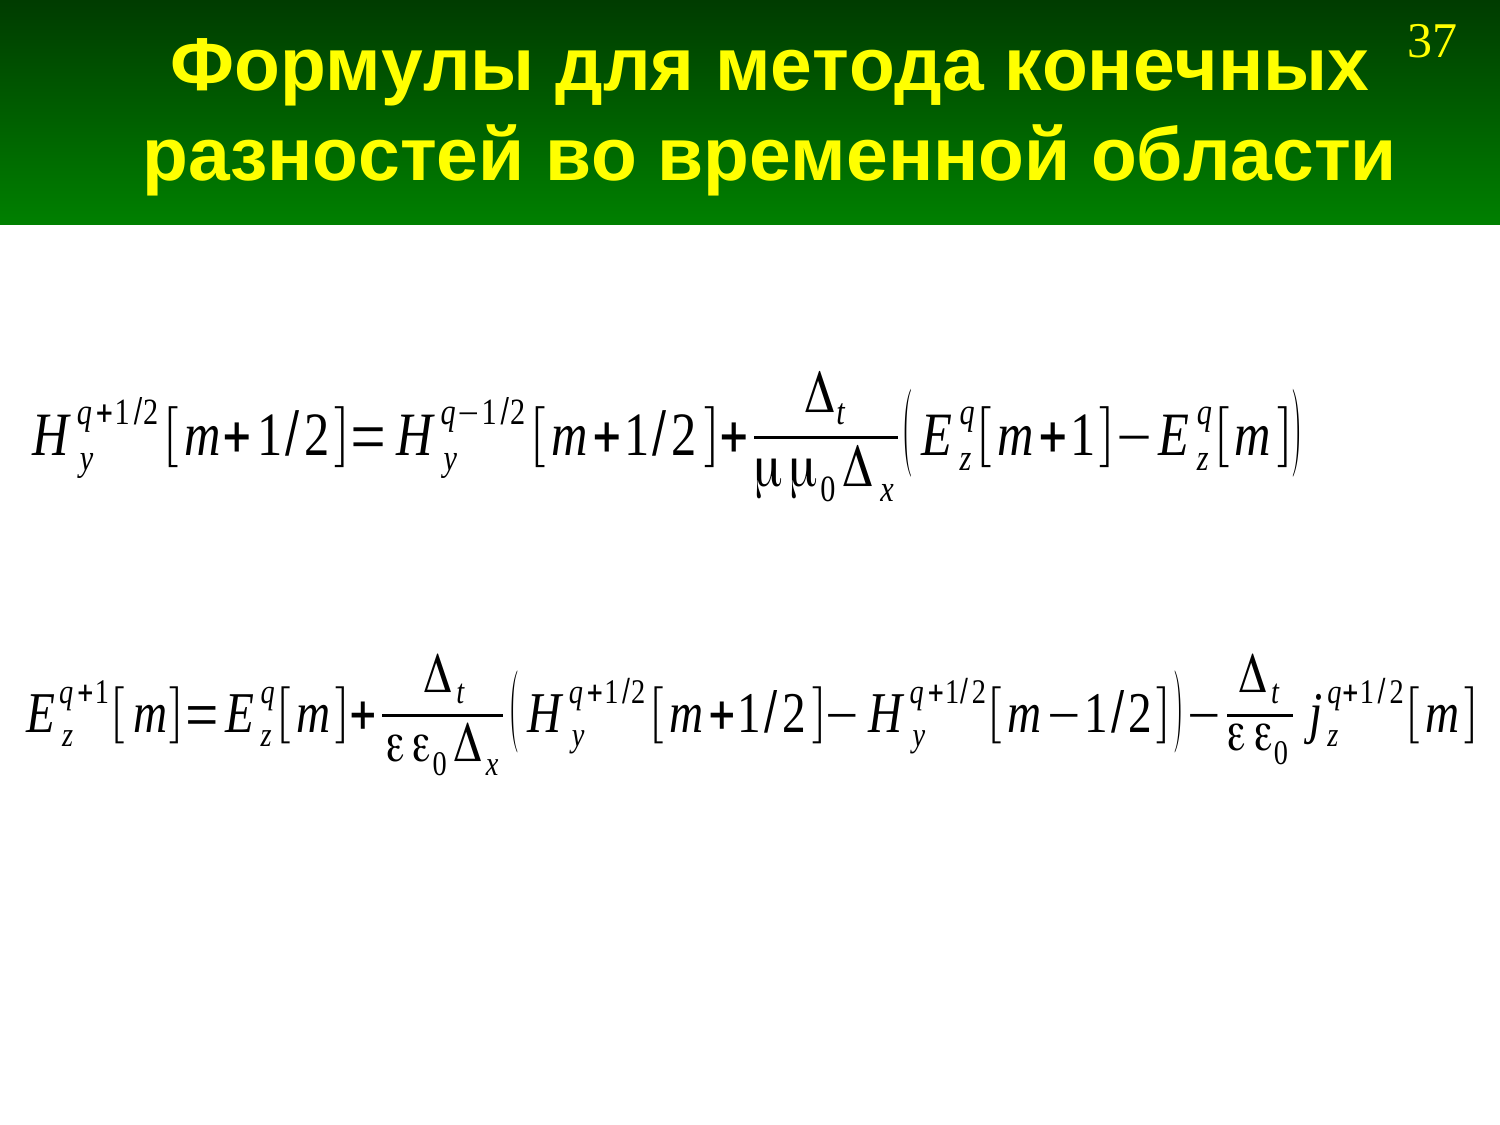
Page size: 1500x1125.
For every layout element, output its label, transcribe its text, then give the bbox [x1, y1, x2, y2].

title Формулы для метода конечных разностей во временной области [100, 7, 1441, 204]
chart [11, 649, 1489, 783]
chart [16, 366, 1316, 510]
